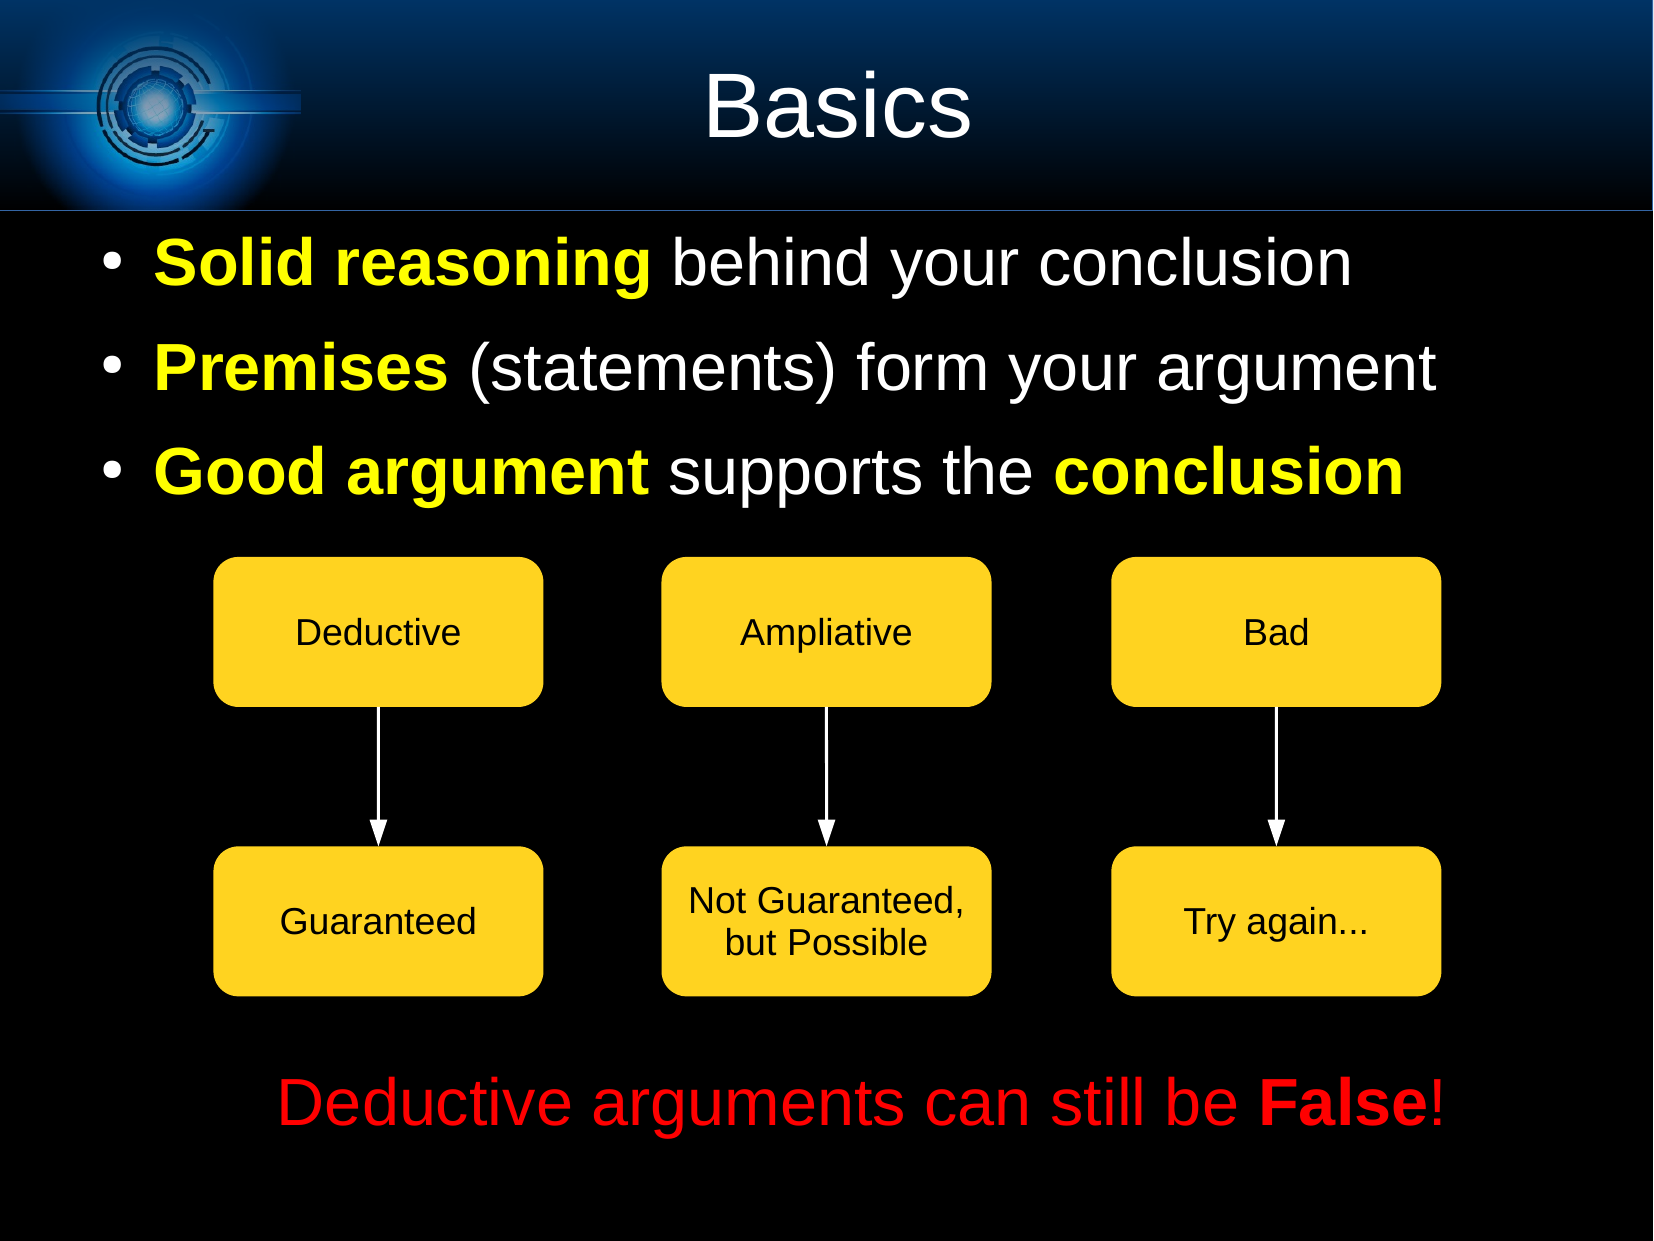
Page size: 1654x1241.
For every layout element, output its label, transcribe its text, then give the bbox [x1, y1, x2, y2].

text_box Bad [1111, 556, 1442, 707]
picture [0, 87, 94, 210]
text_box Guaranteed [213, 846, 544, 997]
title Basics [94, 2, 1583, 210]
list Deductive arguments can still be False! [170, 1065, 1483, 1188]
text_box Not Guaranteed, but Possible [661, 846, 992, 997]
list Solid reasoning behind your conclusion Premises (statements) form your argument Good argument supports the conclusion [82, 225, 1571, 551]
text_box Try again... [1111, 846, 1442, 997]
text_box Deductive [213, 556, 544, 707]
text_box Ampliative [661, 556, 992, 707]
